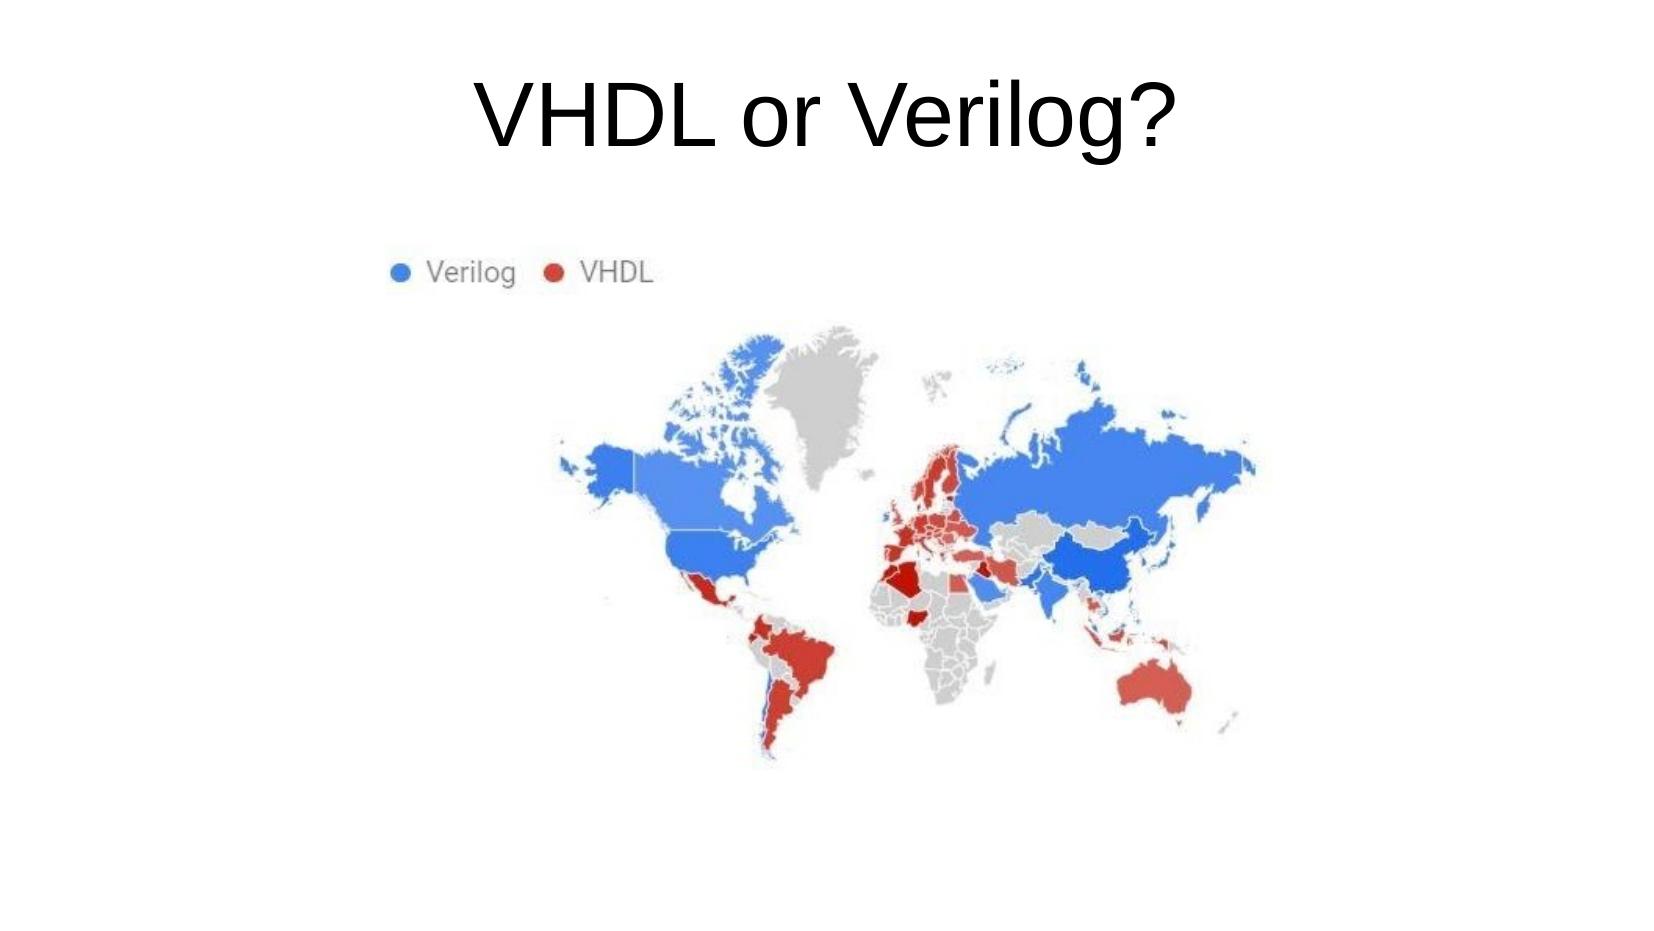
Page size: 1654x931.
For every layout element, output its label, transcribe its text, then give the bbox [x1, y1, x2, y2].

title VHDL or Verilog? [82, 37, 1571, 193]
picture [386, 245, 1273, 796]
